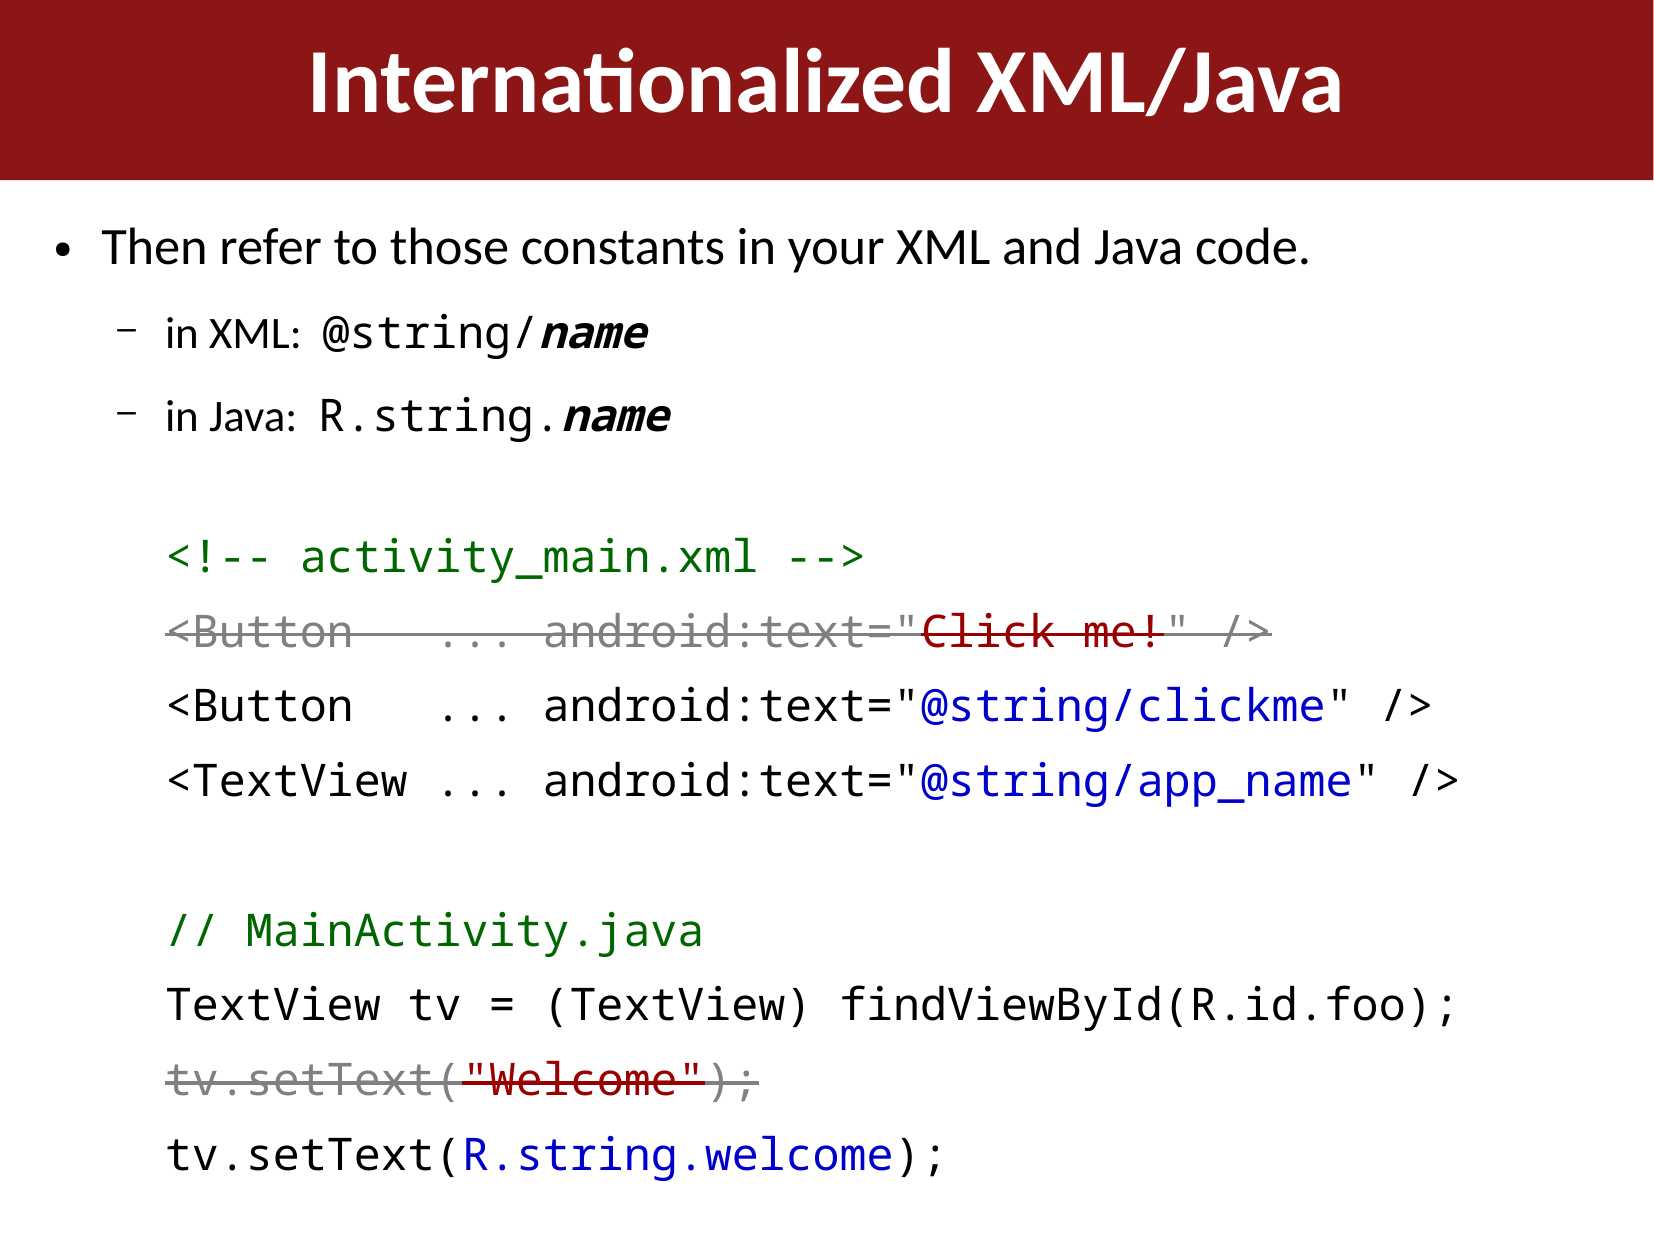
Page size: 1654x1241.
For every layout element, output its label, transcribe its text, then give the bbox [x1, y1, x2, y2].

title Internationalized XML/Java [0, 0, 1654, 181]
list Then refer to those constants in your XML and Java code. in XML: @string/name in Java: R.string.name <!-- activity_main.xml --> <Button ... android:text="Click me!" /> <Button ... android:text="@string/clickme" /> <TextView ... android:text="@string/app_name" /> // MainActivity.java TextView tv = (TextView) findViewById(R.id.foo); tv.setText("Welcome"); tv.setText(R.string.welcome); [37, 225, 1636, 1186]
